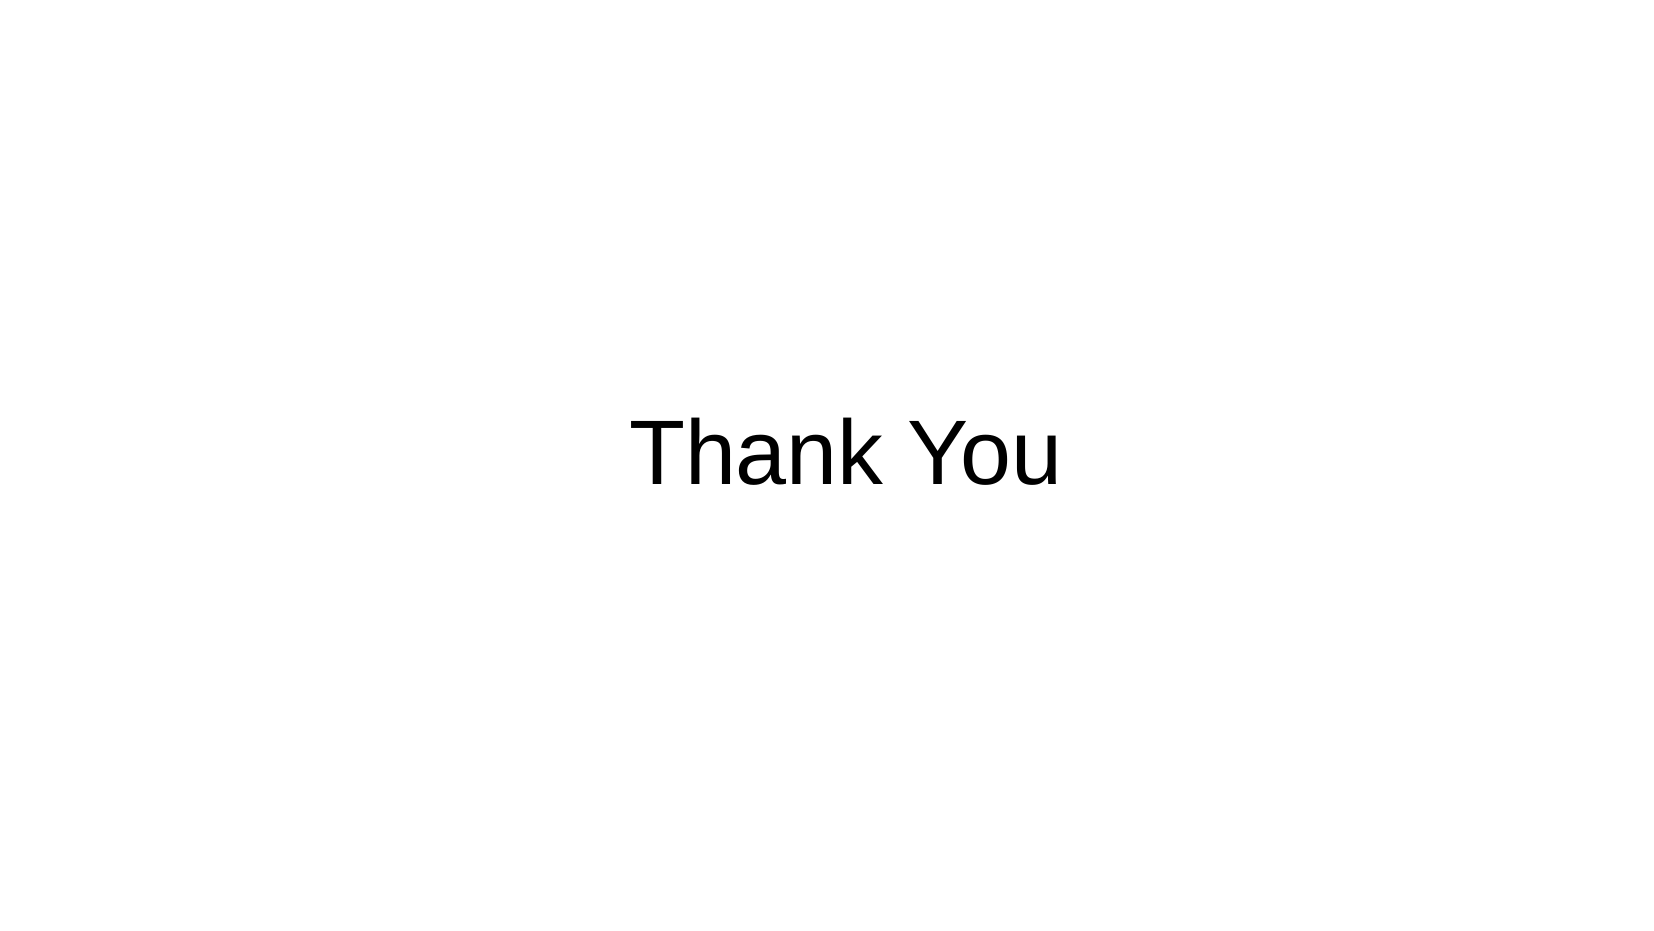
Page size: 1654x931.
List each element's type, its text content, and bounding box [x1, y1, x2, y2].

title Thank You [101, 375, 1591, 531]
